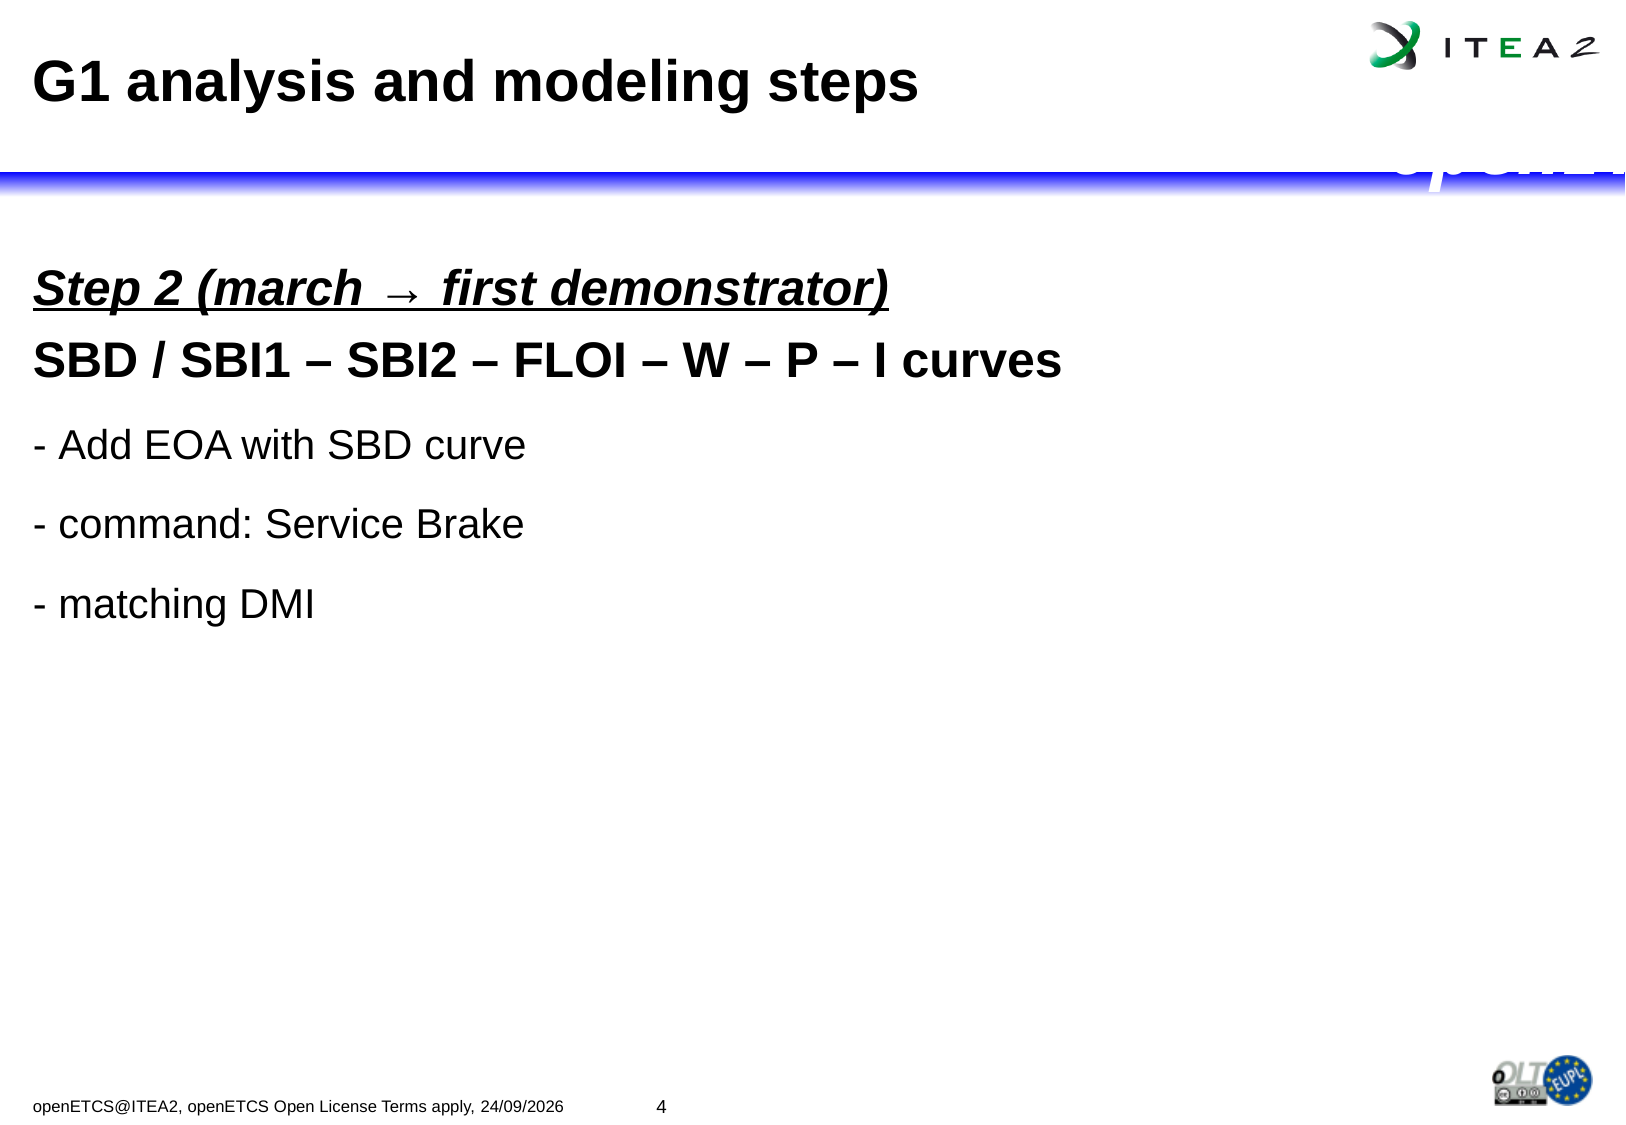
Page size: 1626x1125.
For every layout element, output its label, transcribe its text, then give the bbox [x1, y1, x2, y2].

footer openETCS@ITEA2, openETCS Open License Terms apply, 12/12/2014 [32, 1097, 642, 1114]
list Step 2 (march → first demonstrator) SBD / SBI1 – SBI2 – FLOI – W – P – I curves - Add EOA with SBD curve - command: Service Brake - matching DMI [32, 255, 1593, 1053]
slide_number <numéro> [656, 1097, 969, 1114]
picture [1348, 21, 1625, 70]
title G1 analysis and modeling steps [32, 43, 1341, 150]
picture [1492, 1055, 1593, 1106]
